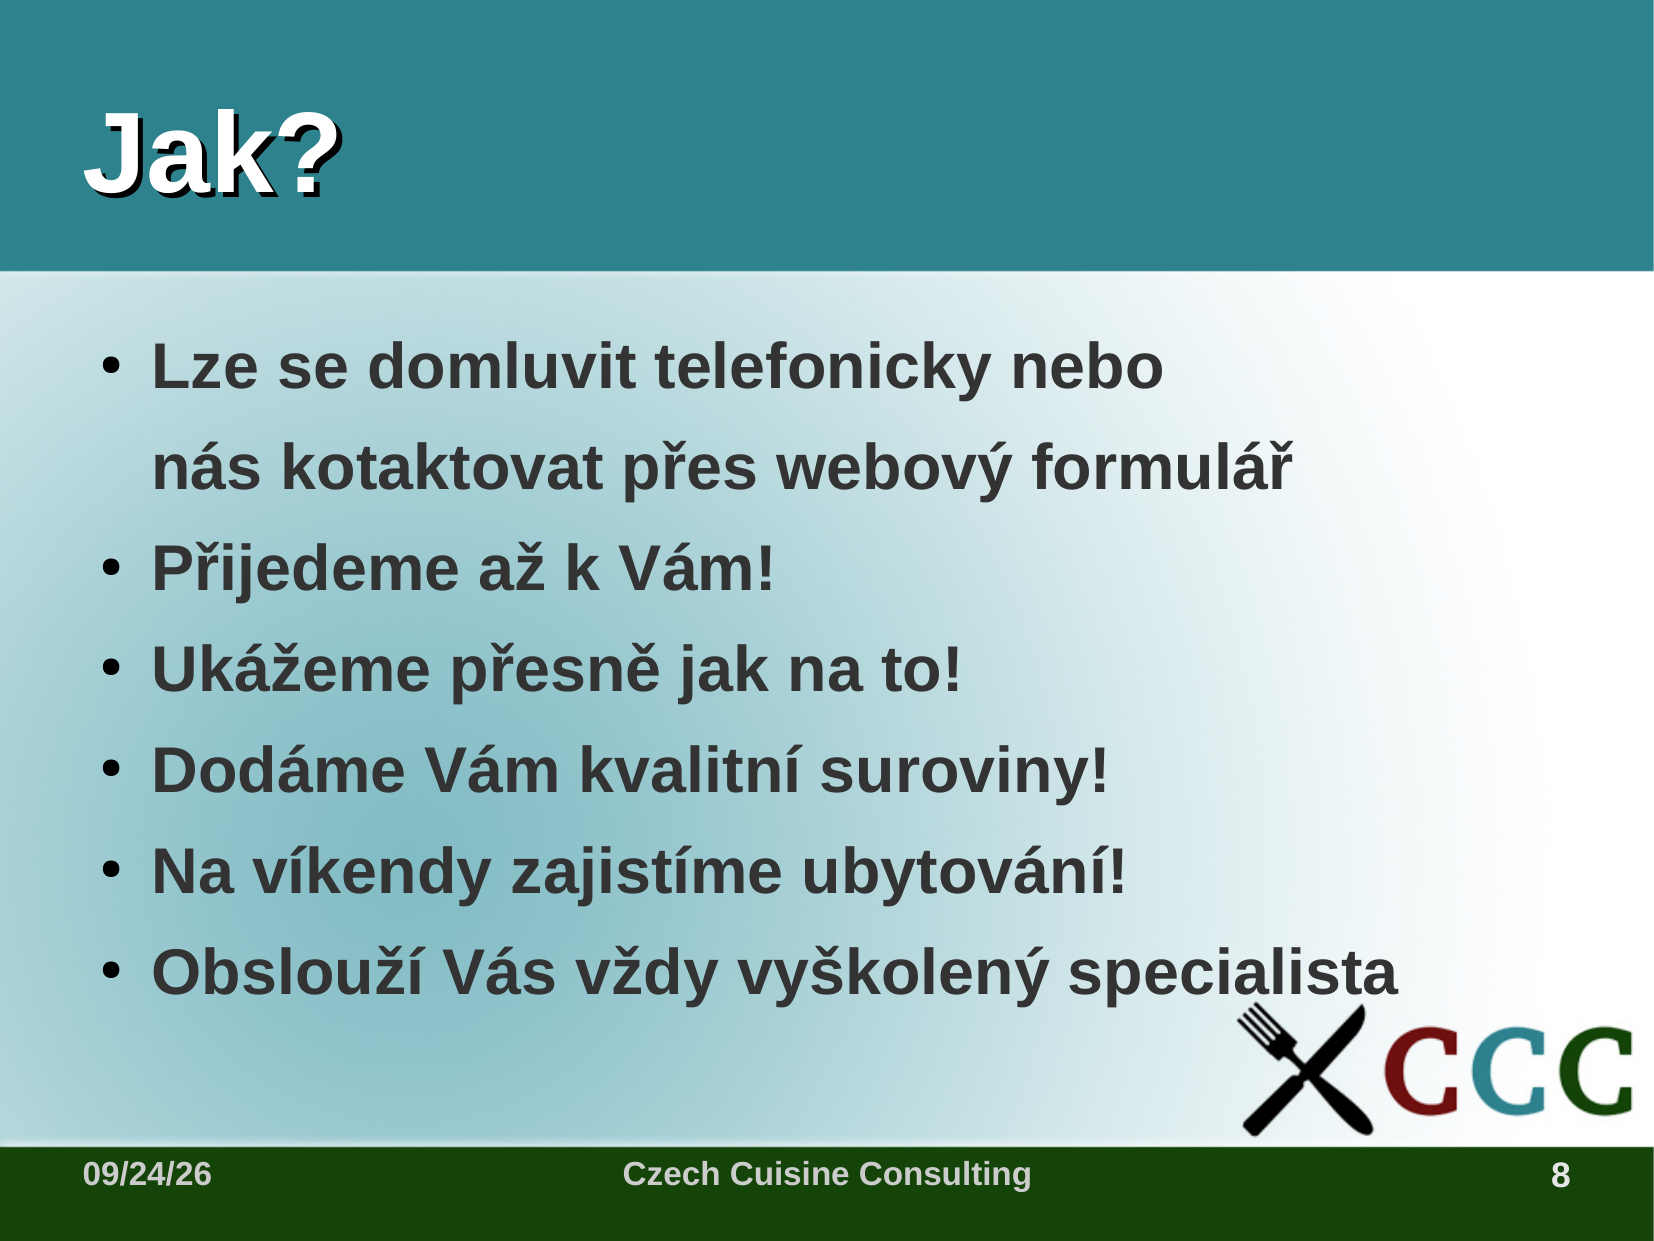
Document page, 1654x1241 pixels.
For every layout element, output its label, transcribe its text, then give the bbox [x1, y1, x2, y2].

list Lze se domluvit telefonicky nebo nás kotaktovat přes webový formulář Přijedeme až k Vám! Ukážeme přesně jak na to! Dodáme Vám kvalitní suroviny! Na víkendy zajistíme ubytování! Obslouží Vás vždy vyškolený specialista [82, 330, 1538, 1010]
picture [0, 0, 1654, 1241]
title Jak? [82, 49, 1571, 257]
